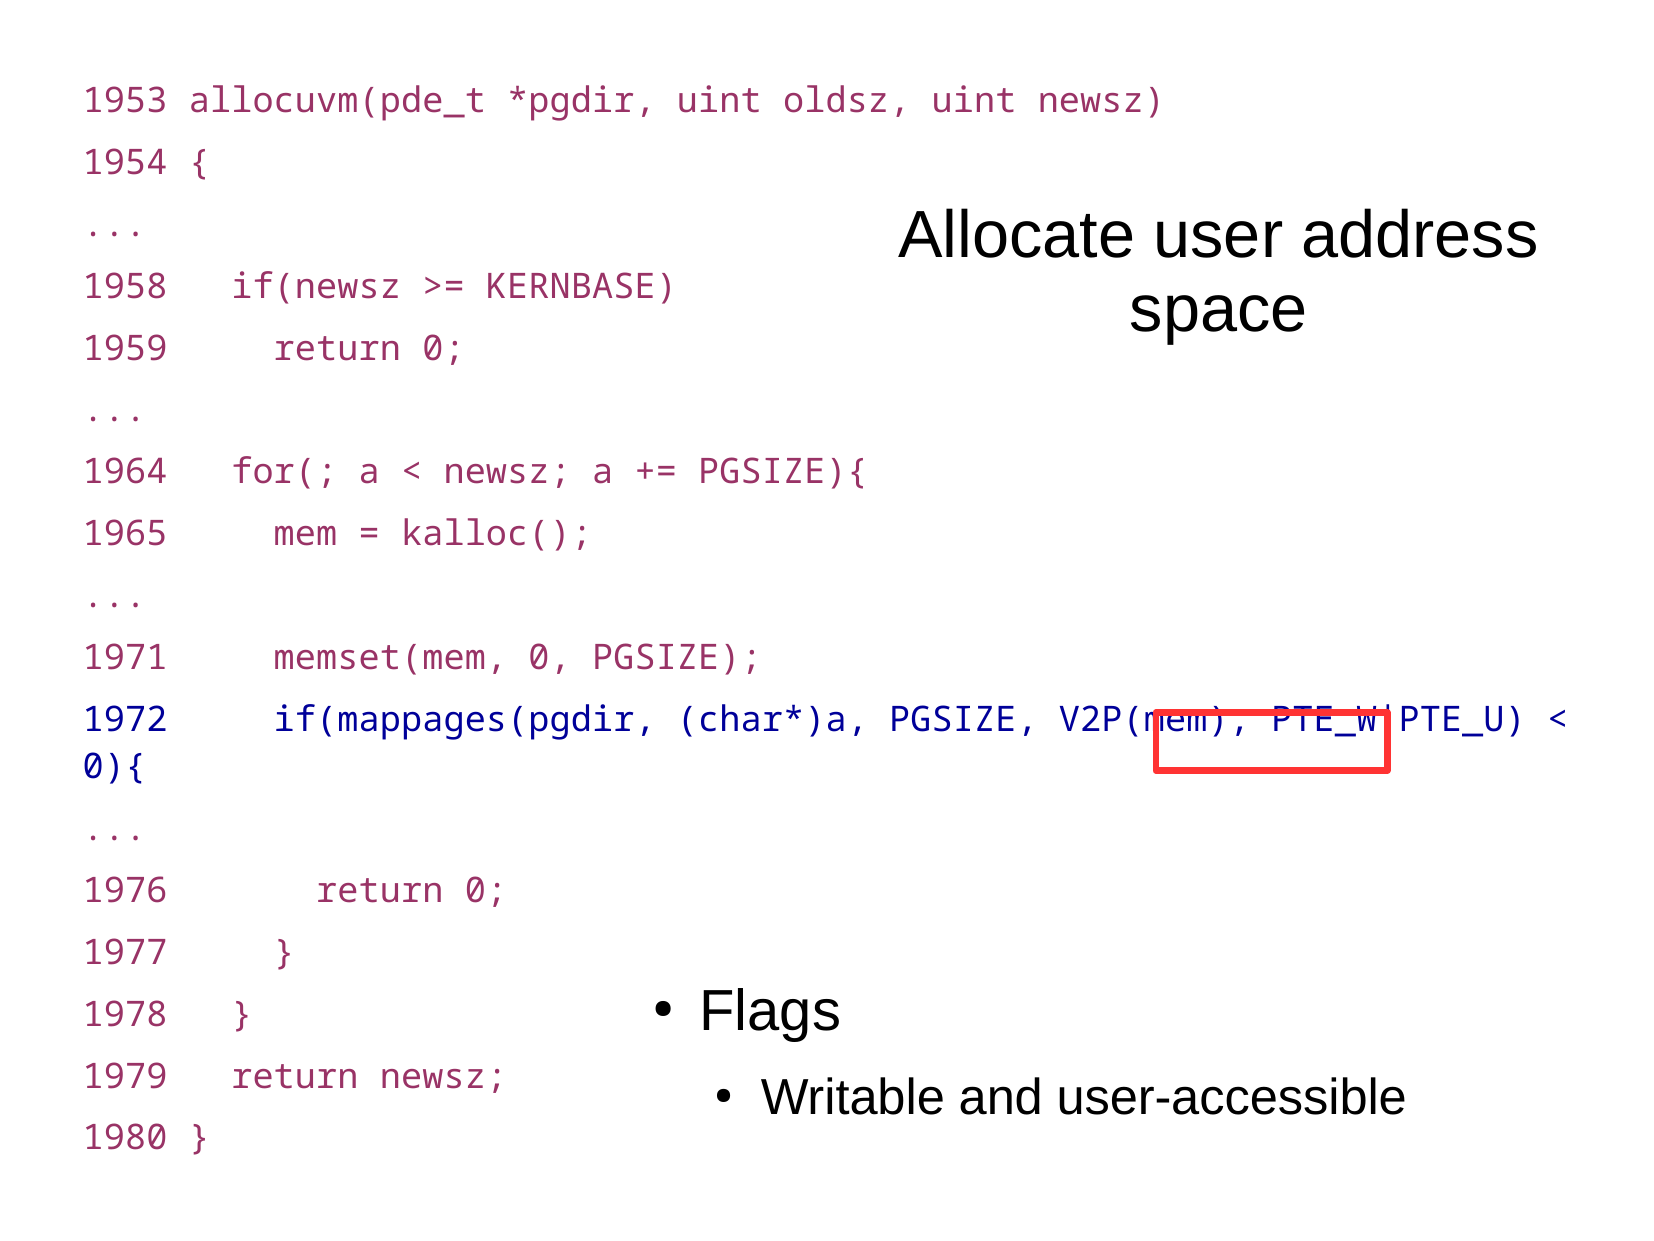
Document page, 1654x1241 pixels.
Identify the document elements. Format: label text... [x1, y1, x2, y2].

title Allocate user address space [825, 167, 1613, 376]
list 1953 allocuvm(pde_t *pgdir, uint oldsz, uint newsz) 1954 { ... 1958 if(newsz >= KERNBASE) 1959 return 0; ... 1964 for(; a < newsz; a += PGSIZE){ 1965 mem = kalloc(); ... 1971 memset(mem, 0, PGSIZE); 1972 if(mappages(pgdir, (char*)a, PGSIZE, V2P(mem), PTE_W|PTE_U) < 0){ ... 1976 return 0; 1977 } 1978 } 1979 return newsz; 1980 } [82, 75, 1571, 1163]
list Flags Writable and user-accessible [637, 978, 1530, 1126]
